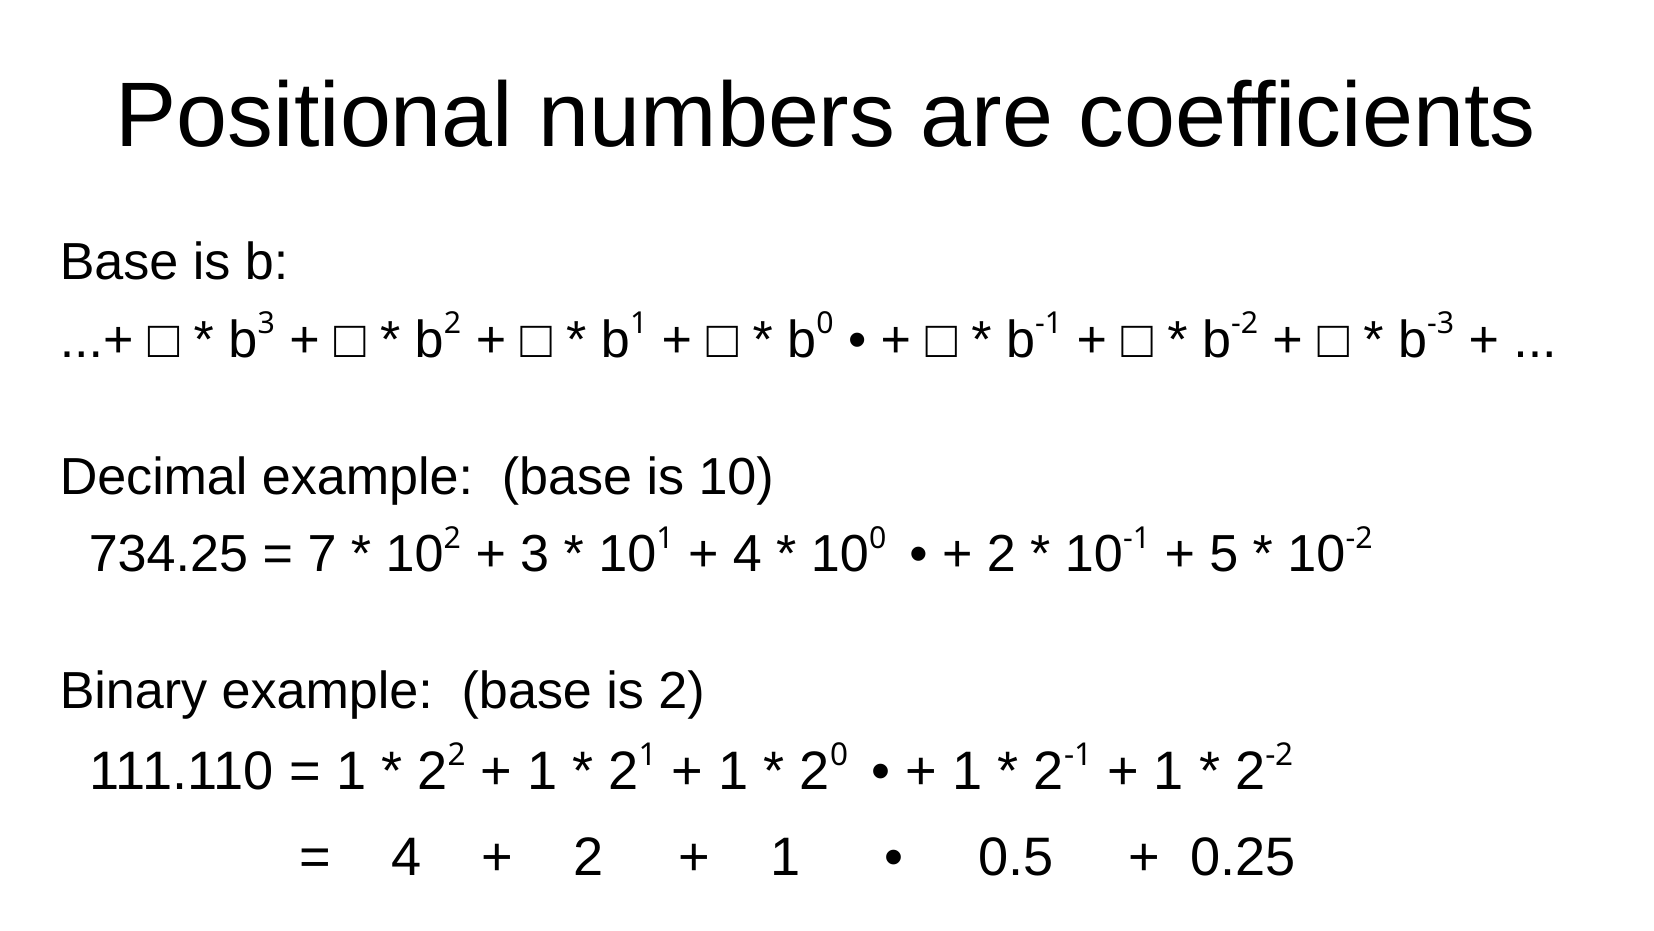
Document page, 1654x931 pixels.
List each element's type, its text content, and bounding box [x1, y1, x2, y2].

text_box Base is b: ...+ □ * b3 + □ * b2 + □ * b1 + □ * b0 • + □ * b-1 + □ * b-2 + □ * b-3 + ... Decimal example: (base is 10) 734.25 = 7 * 102 + 3 * 101 + 4 * 100 • + 2 * 10-1 + 5 * 10-2 Binary example: (base is 2) 111.110 = 1 * 22 + 1 * 21 + 1 * 20 • + 1 * 2-1 + 1 * 2-2 = 4 + 2 + 1 • 0.5 + 0.25 [45, 225, 1606, 901]
title Positional numbers are coefficients [82, 37, 1571, 193]
